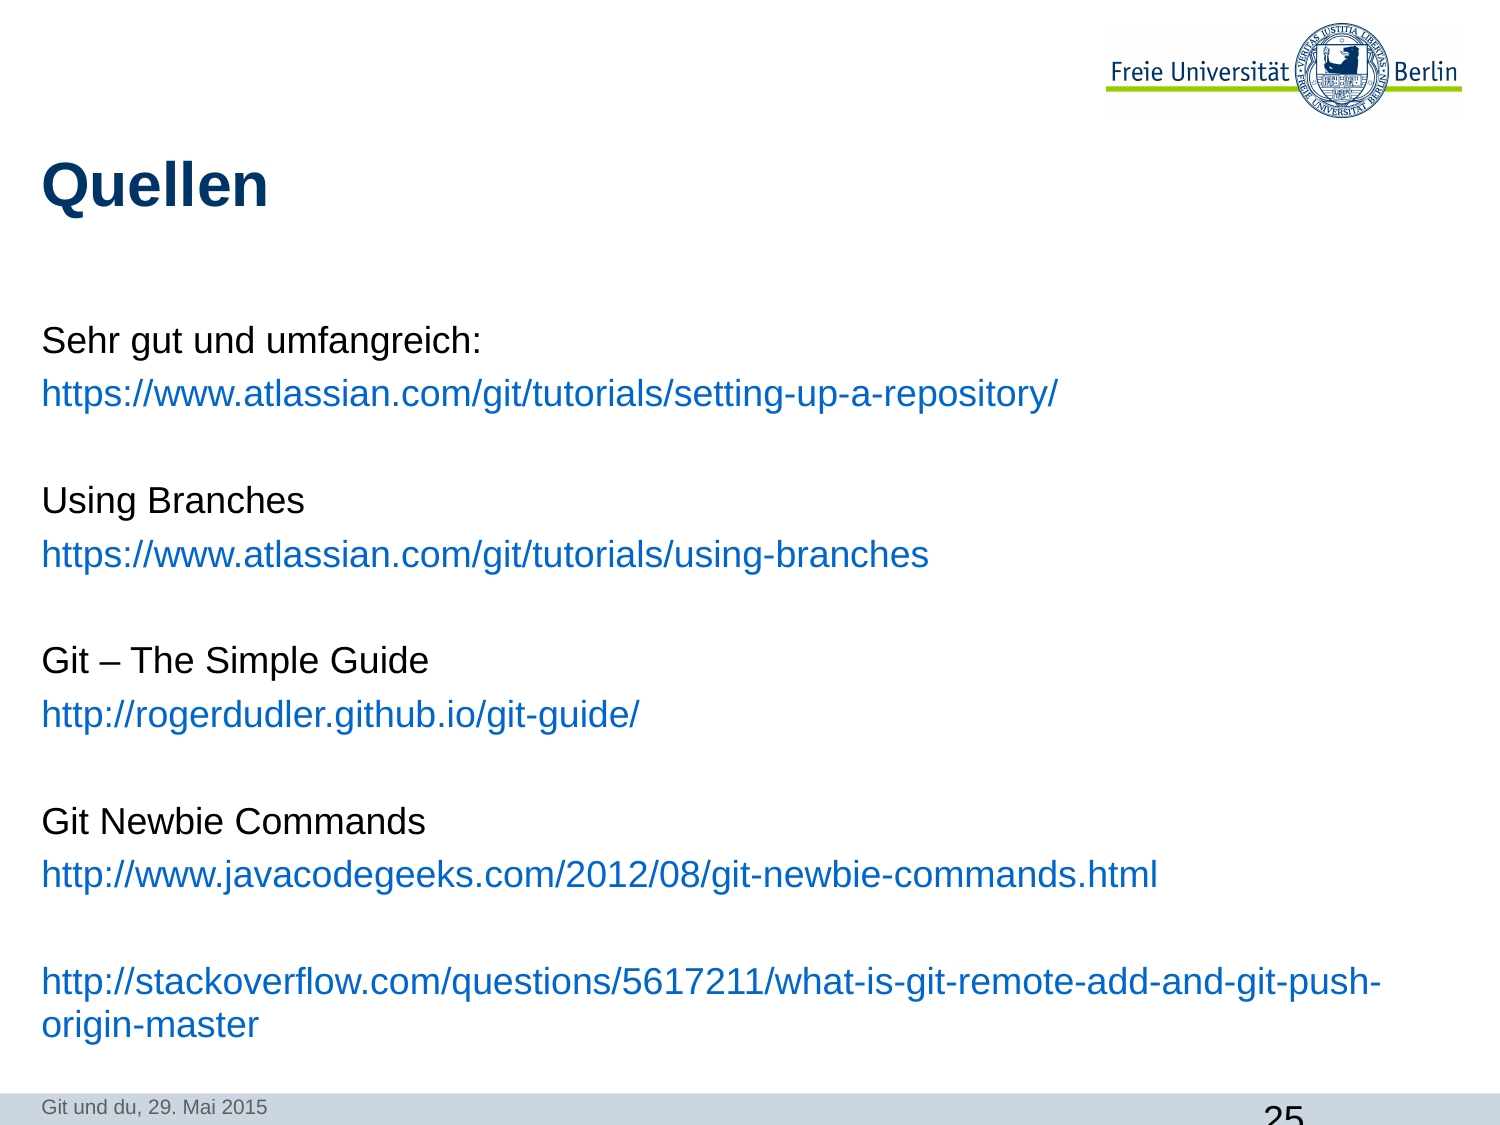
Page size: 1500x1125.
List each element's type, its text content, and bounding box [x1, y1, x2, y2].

title Quellen [41, 149, 1460, 221]
picture [1106, 23, 1462, 118]
list Sehr gut und umfangreich: https://www.atlassian.com/git/tutorials/setting-up-a-repository/ Using Branches https://www.atlassian.com/git/tutorials/using-branches Git – The Simple Guide http://rogerdudler.github.io/git-guide/ Git Newbie Commands http://www.javacodegeeks.com/2012/08/git-newbie-commands.html http://stackoverflow.com/questions/5617211/what-is-git-remote-add-and-git-push-origin-master [41, 265, 1460, 1046]
